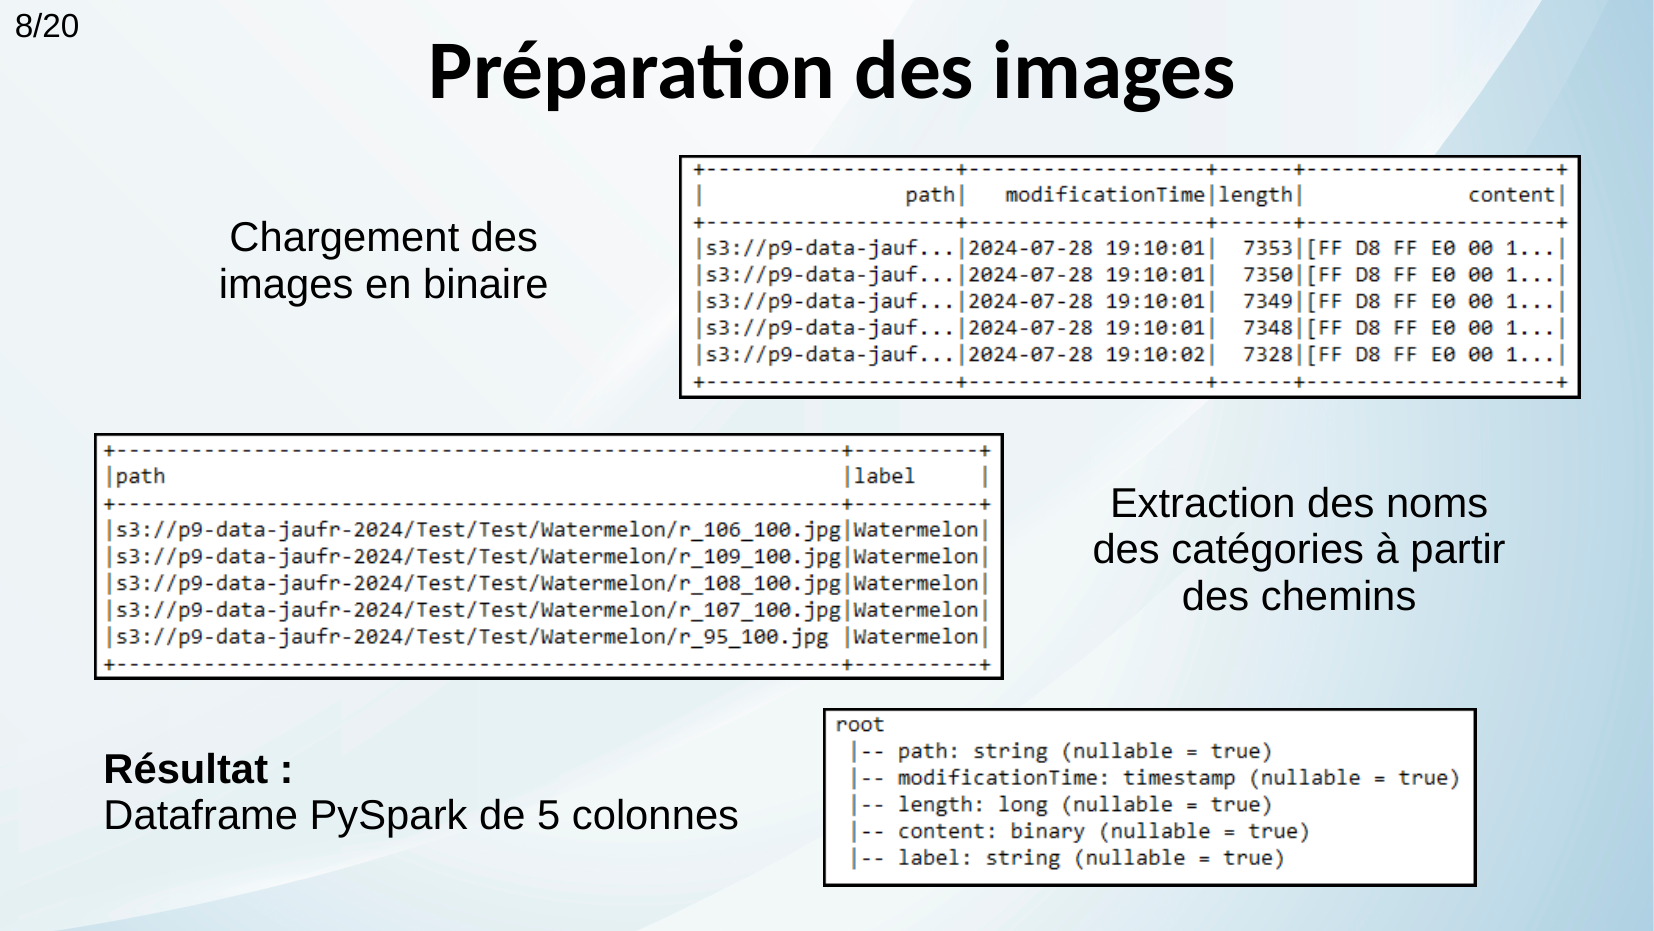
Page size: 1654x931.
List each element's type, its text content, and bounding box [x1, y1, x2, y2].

text_box 8/20 [0, 0, 88, 60]
text_box Chargement des images en binaire [147, 206, 621, 325]
picture [0, 0, 1654, 931]
text_box Extraction des noms des catégories à partir des chemins [1062, 472, 1536, 650]
text_box Résultat : Dataframe PySpark de 5 colonnes [88, 738, 768, 893]
title Préparation des images [88, 0, 1577, 156]
